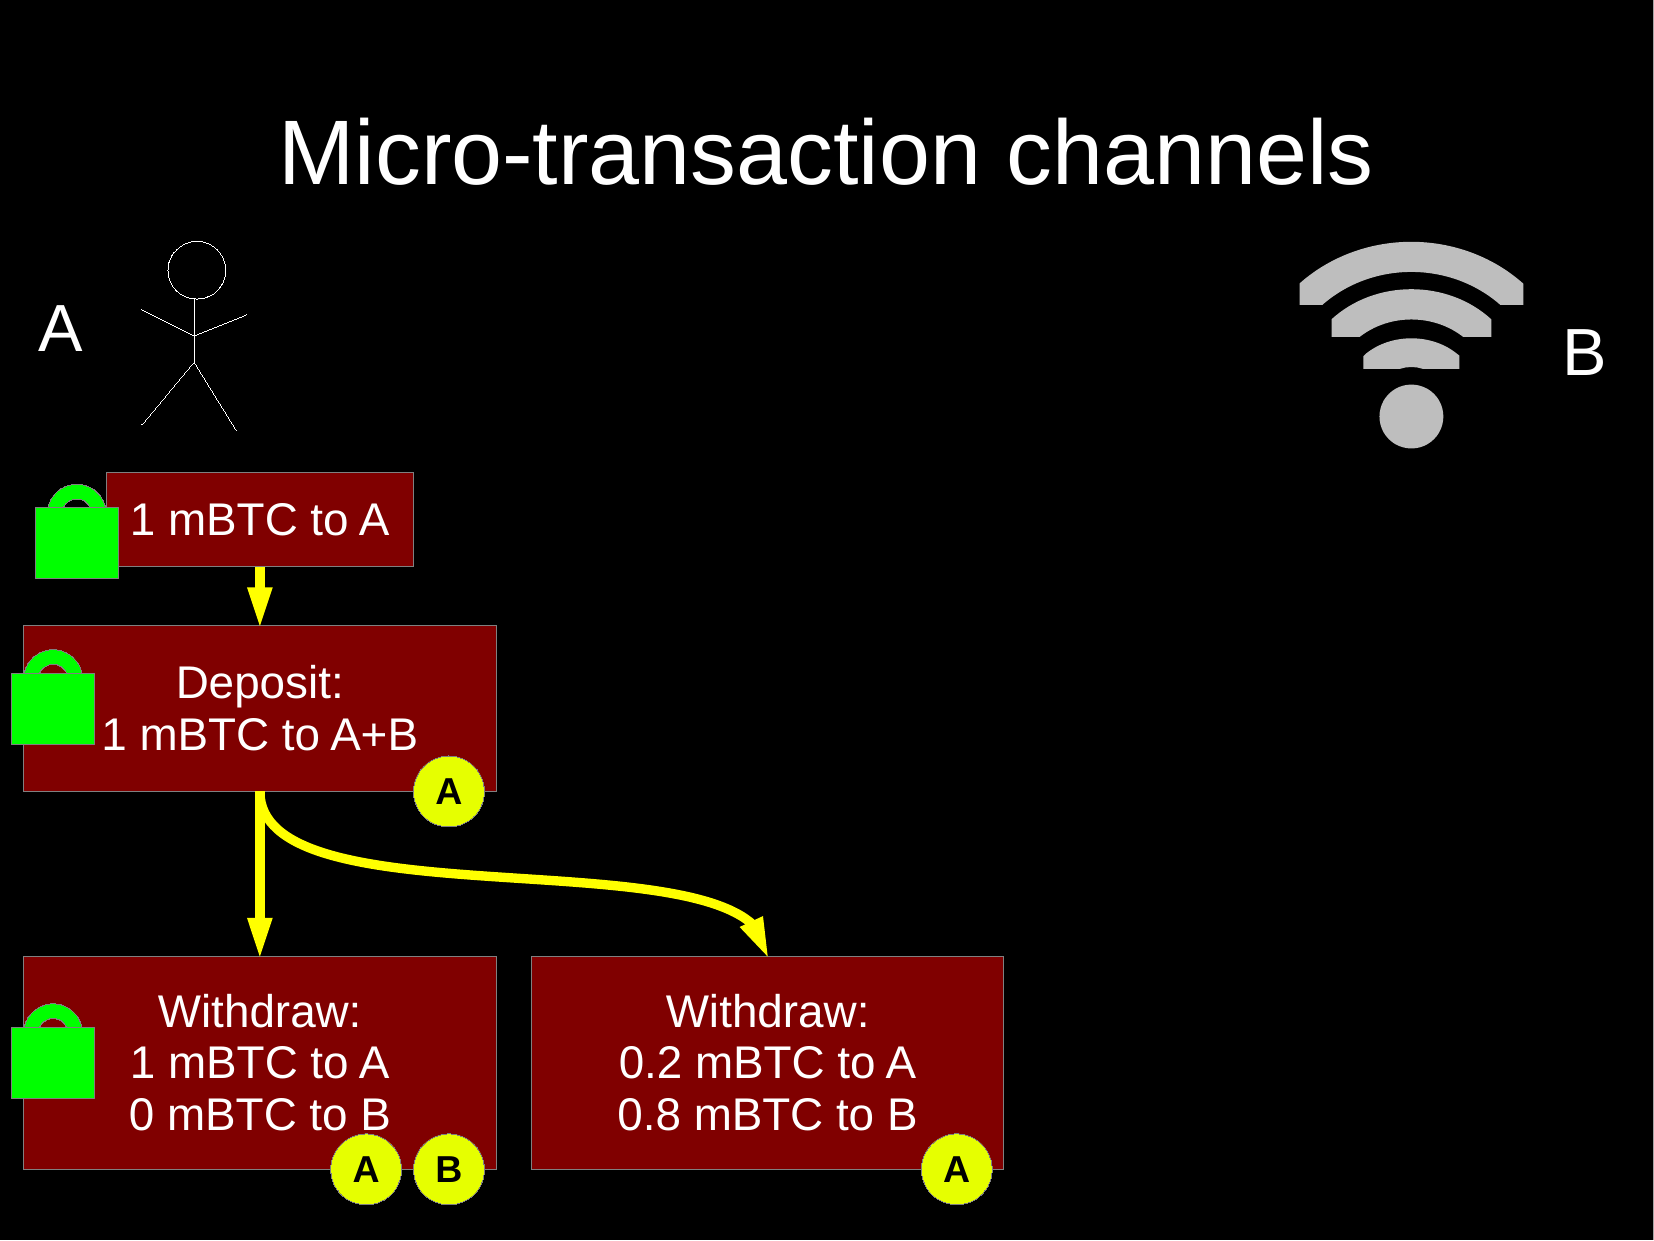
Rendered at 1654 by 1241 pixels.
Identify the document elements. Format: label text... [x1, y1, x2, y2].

text_box B [413, 1133, 485, 1205]
text_box [11, 1003, 95, 1099]
text_box [11, 649, 95, 745]
picture [1275, 200, 1548, 473]
text_box Deposit: 1 mBTC to A+B [23, 625, 497, 792]
text_box B [1547, 307, 1622, 397]
text_box Withdraw: 0.2 mBTC to A 0.8 mBTC to B [531, 956, 1004, 1170]
text_box A [413, 755, 485, 827]
text_box A [921, 1133, 993, 1205]
text_box [35, 484, 119, 579]
text_box A [330, 1133, 402, 1205]
text_box A [23, 283, 98, 374]
title Micro-transaction channels [82, 49, 1571, 257]
text_box Withdraw: 1 mBTC to A 0 mBTC to B [23, 956, 497, 1170]
text_box 1 mBTC to A [106, 472, 414, 567]
